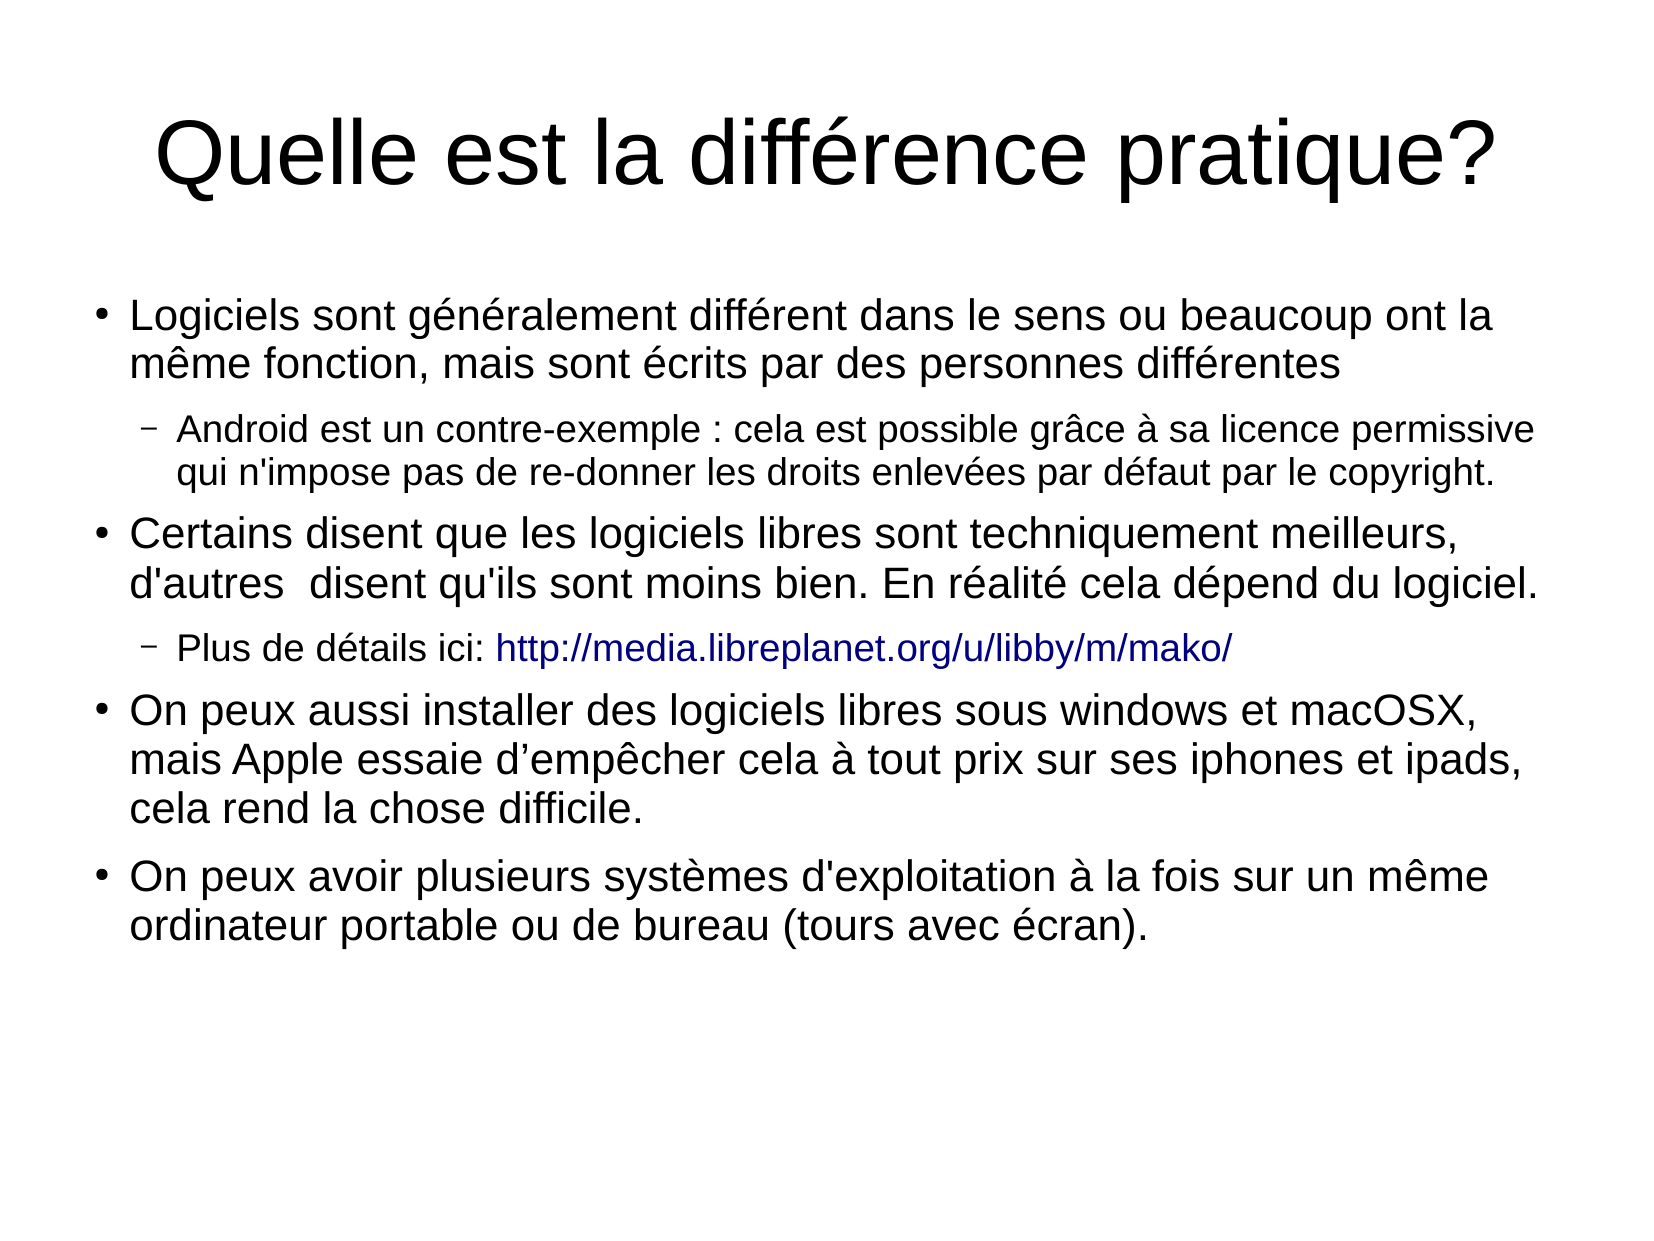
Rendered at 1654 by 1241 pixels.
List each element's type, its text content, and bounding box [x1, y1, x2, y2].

title Quelle est la différence pratique? [82, 49, 1571, 257]
list Logiciels sont généralement différent dans le sens ou beaucoup ont la même fonction, mais sont écrits par des personnes différentes Android est un contre-exemple : cela est possible grâce à sa licence permissive qui n'impose pas de re-donner les droits enlevées par défaut par le copyright. Certains disent que les logiciels libres sont techniquement meilleurs, d'autres disent qu'ils sont moins bien. En réalité cela dépend du logiciel. Plus de détails ici: http://media.libreplanet.org/u/libby/m/mako/ On peux aussi installer des logiciels libres sous windows et macOSX, mais Apple essaie d’empêcher cela à tout prix sur ses iphones et ipads, cela rend la chose difficile. On peux avoir plusieurs systèmes d'exploitation à la fois sur un même ordinateur portable ou de bureau (tours avec écran). [82, 290, 1571, 1010]
